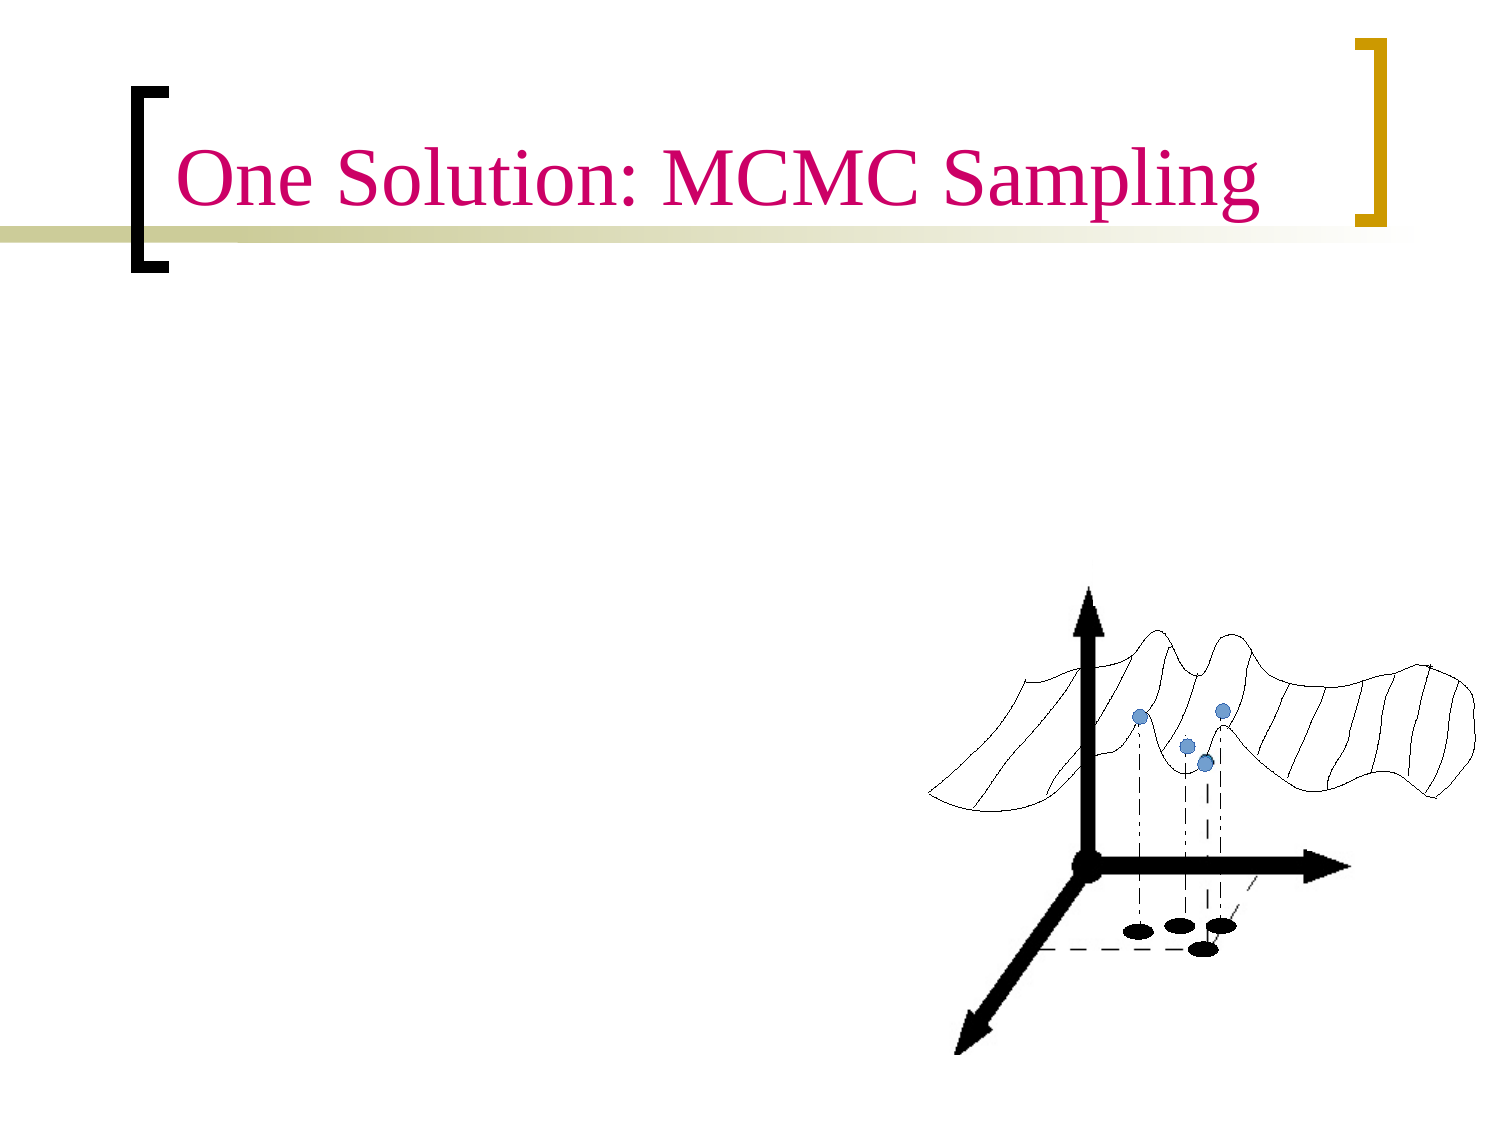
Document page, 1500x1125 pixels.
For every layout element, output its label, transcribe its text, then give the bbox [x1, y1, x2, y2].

text_box [1164, 918, 1195, 934]
text_box [1206, 918, 1237, 934]
text_box [1132, 709, 1148, 725]
text_box [1197, 756, 1213, 772]
text_box [1179, 738, 1196, 754]
title One Solution: MCMC Sampling [160, 15, 1336, 247]
picture [898, 545, 1375, 1102]
text_box [1215, 703, 1231, 719]
text_box [1188, 941, 1219, 957]
text_box [1123, 924, 1154, 940]
